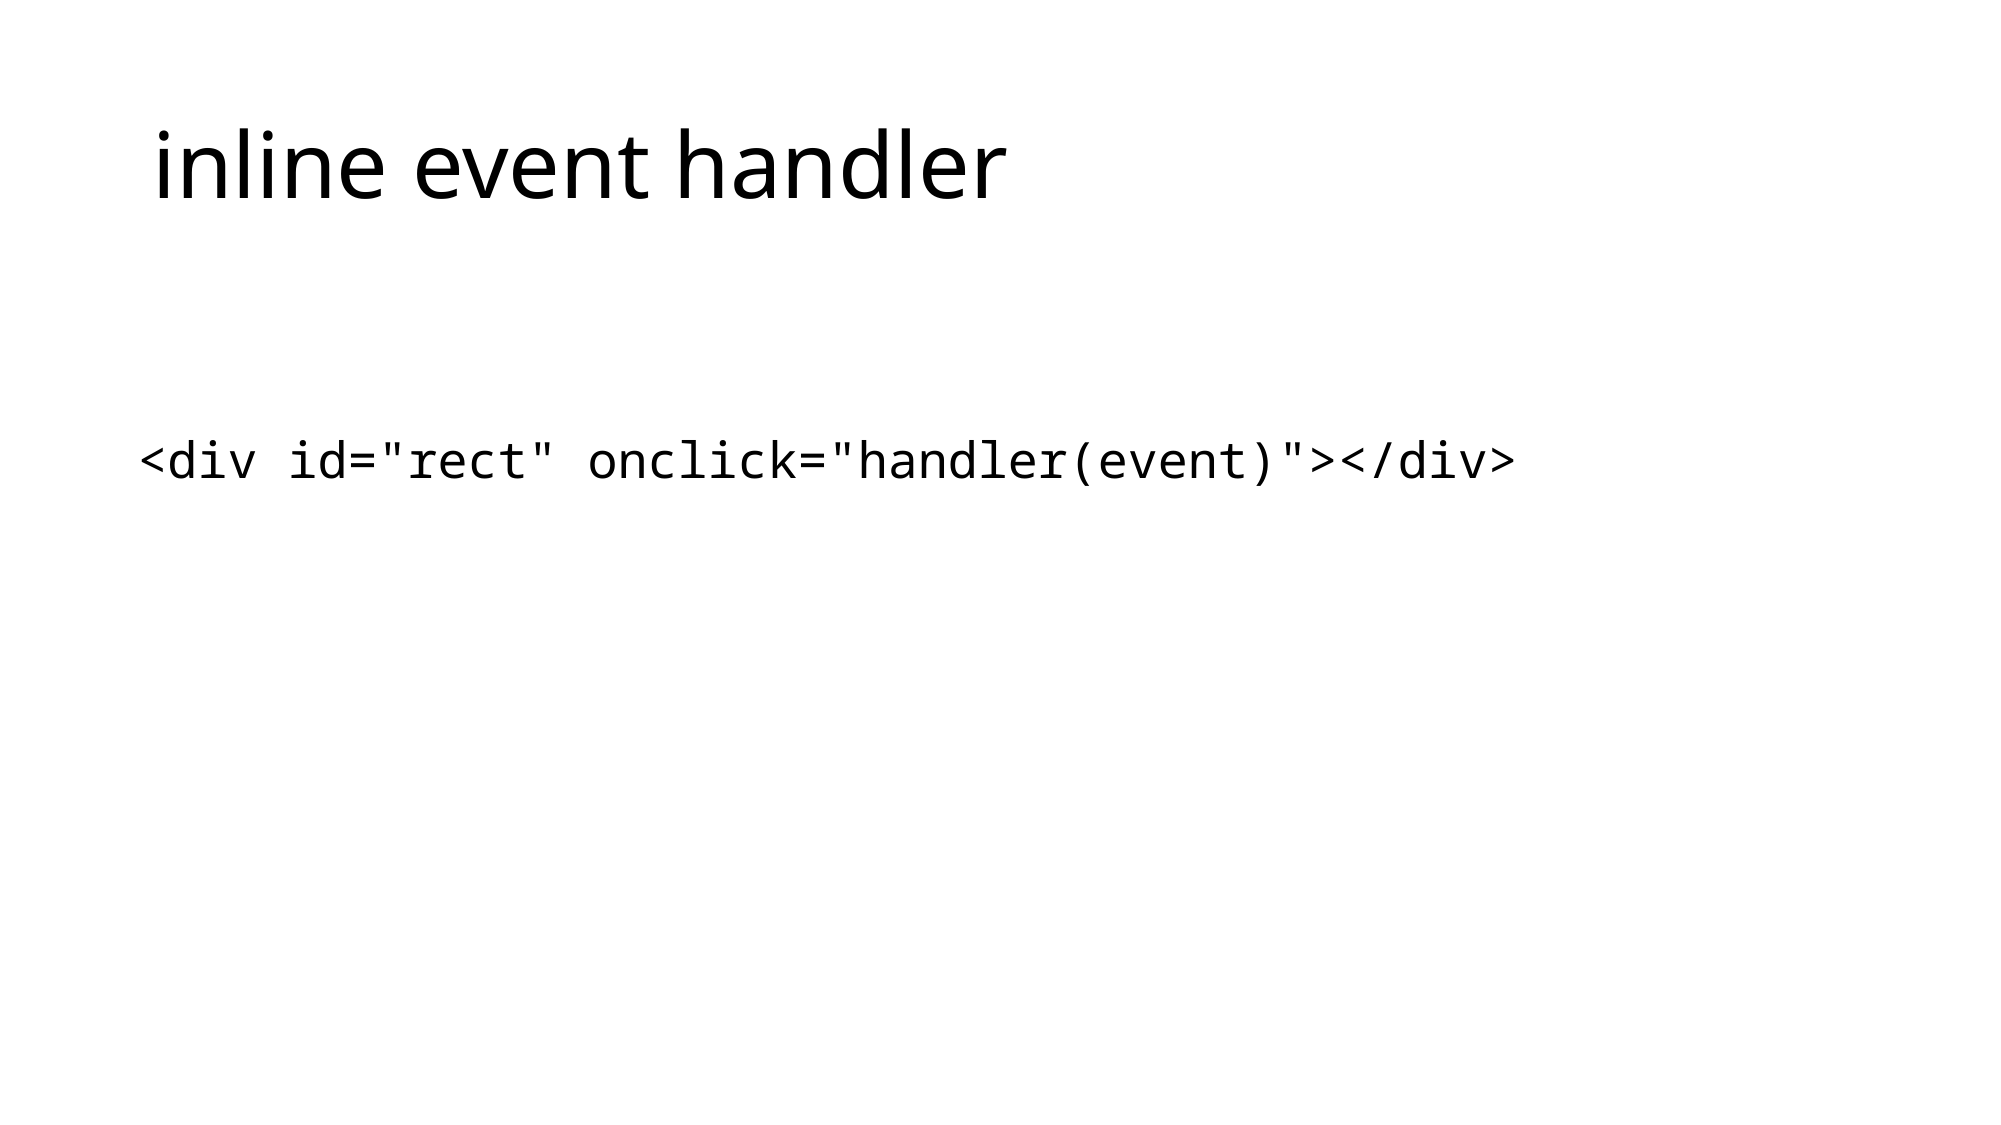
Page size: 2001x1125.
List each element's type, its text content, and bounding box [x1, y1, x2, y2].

title inline event handler [137, 59, 1863, 278]
text_box <div id="rect" onclick="handler(event)"></div> [137, 429, 2000, 489]
